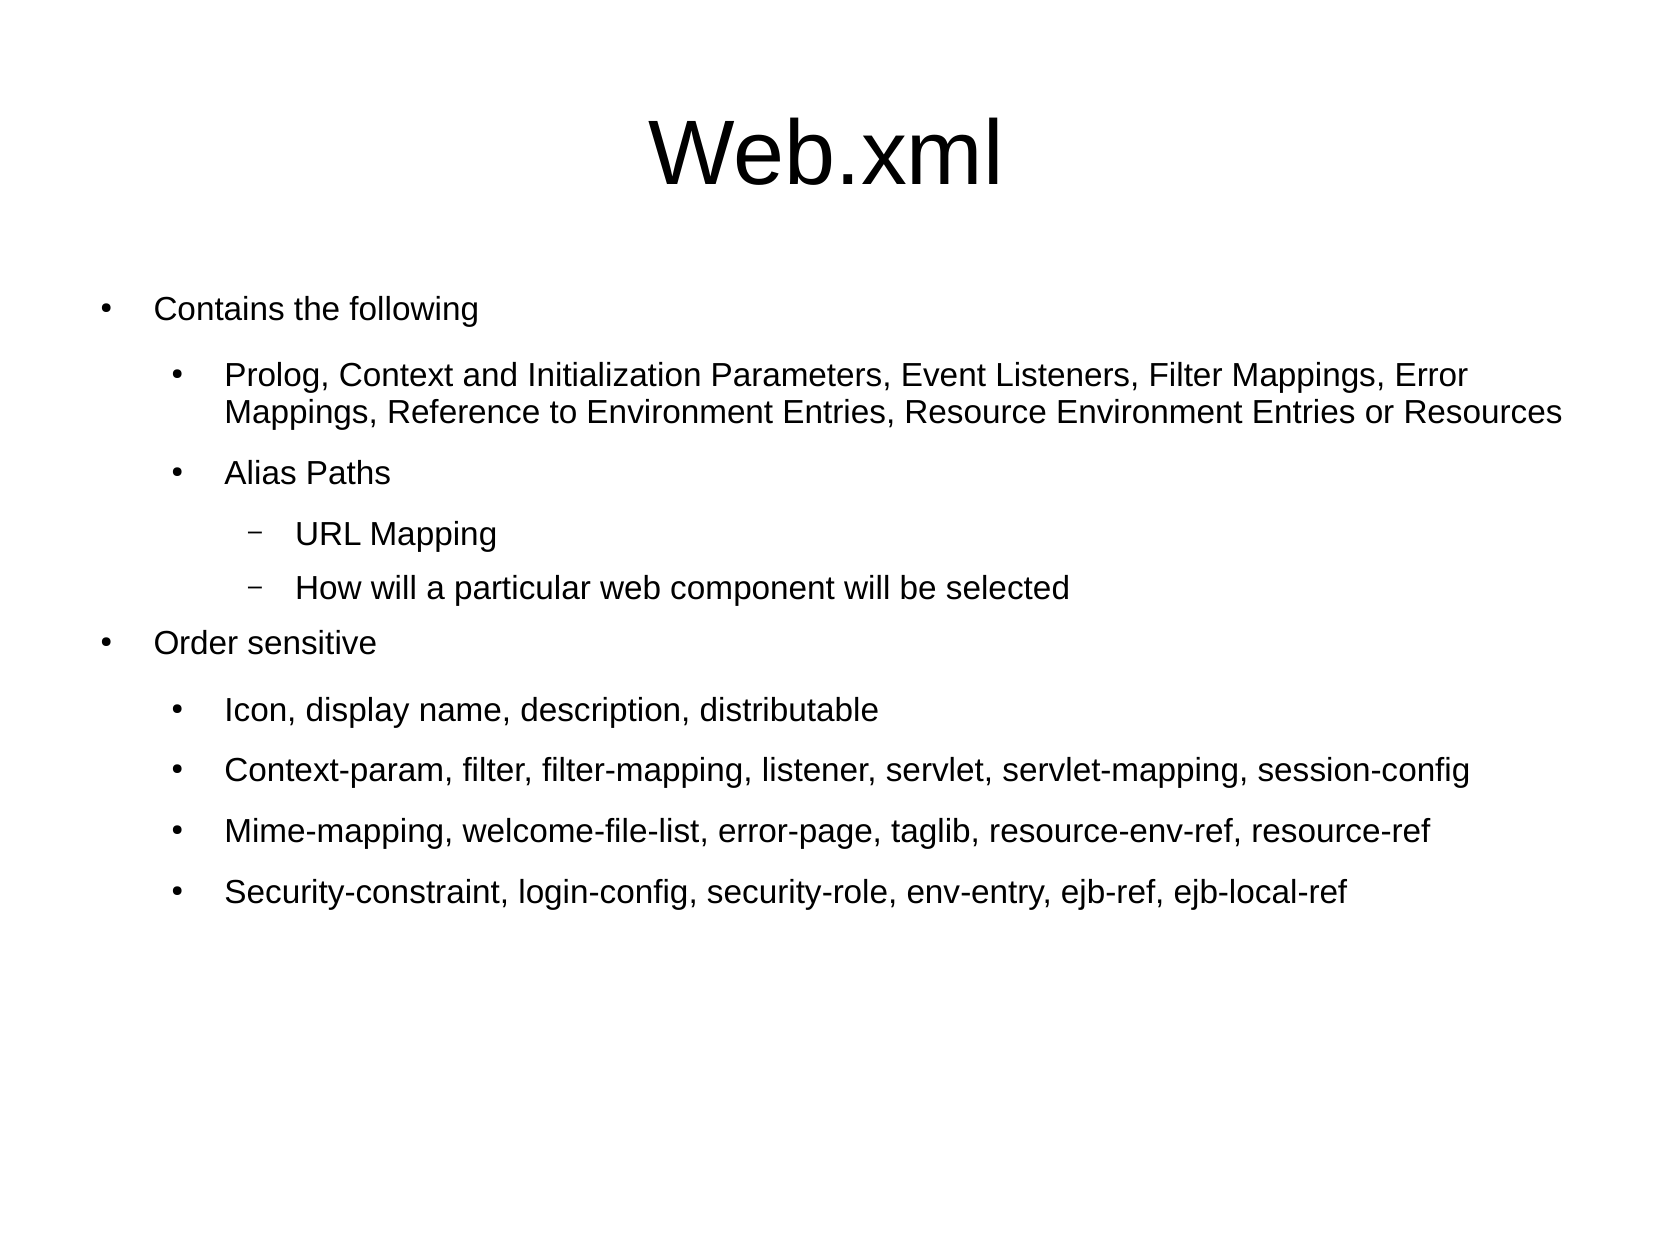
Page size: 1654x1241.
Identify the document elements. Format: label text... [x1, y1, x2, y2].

title Web.xml [82, 49, 1571, 257]
list Contains the following Prolog, Context and Initialization Parameters, Event Listeners, Filter Mappings, Error Mappings, Reference to Environment Entries, Resource Environment Entries or Resources Alias Paths URL Mapping How will a particular web component will be selected Order sensitive Icon, display name, description, distributable Context-param, filter, filter-mapping, listener, servlet, servlet-mapping, session-config Mime-mapping, welcome-file-list, error-page, taglib, resource-env-ref, resource-ref Security-constraint, login-config, security-role, env-entry, ejb-ref, ejb-local-ref [82, 290, 1571, 1109]
